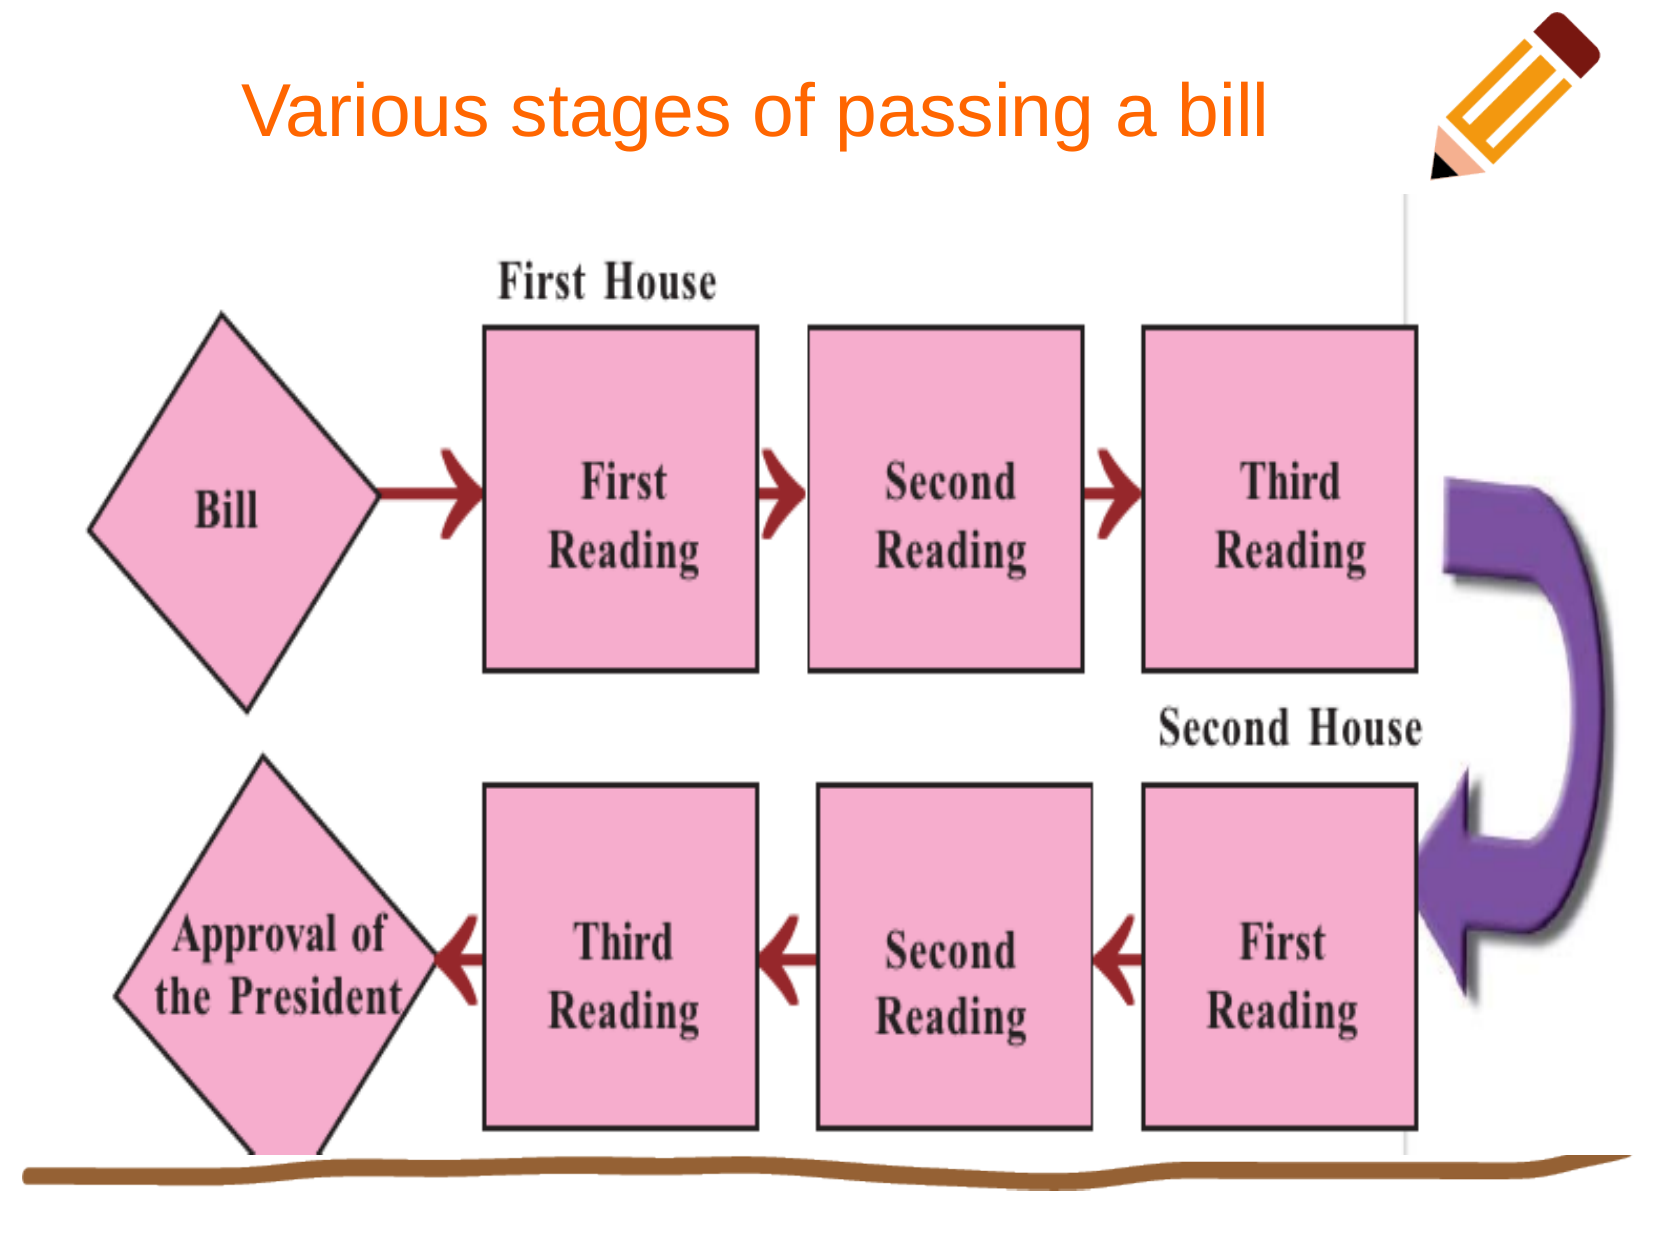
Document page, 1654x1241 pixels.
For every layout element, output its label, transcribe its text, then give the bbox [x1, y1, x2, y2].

title Various stages of passing a bill [82, 49, 1430, 172]
picture [1430, 12, 1601, 181]
picture [0, 194, 1654, 1191]
